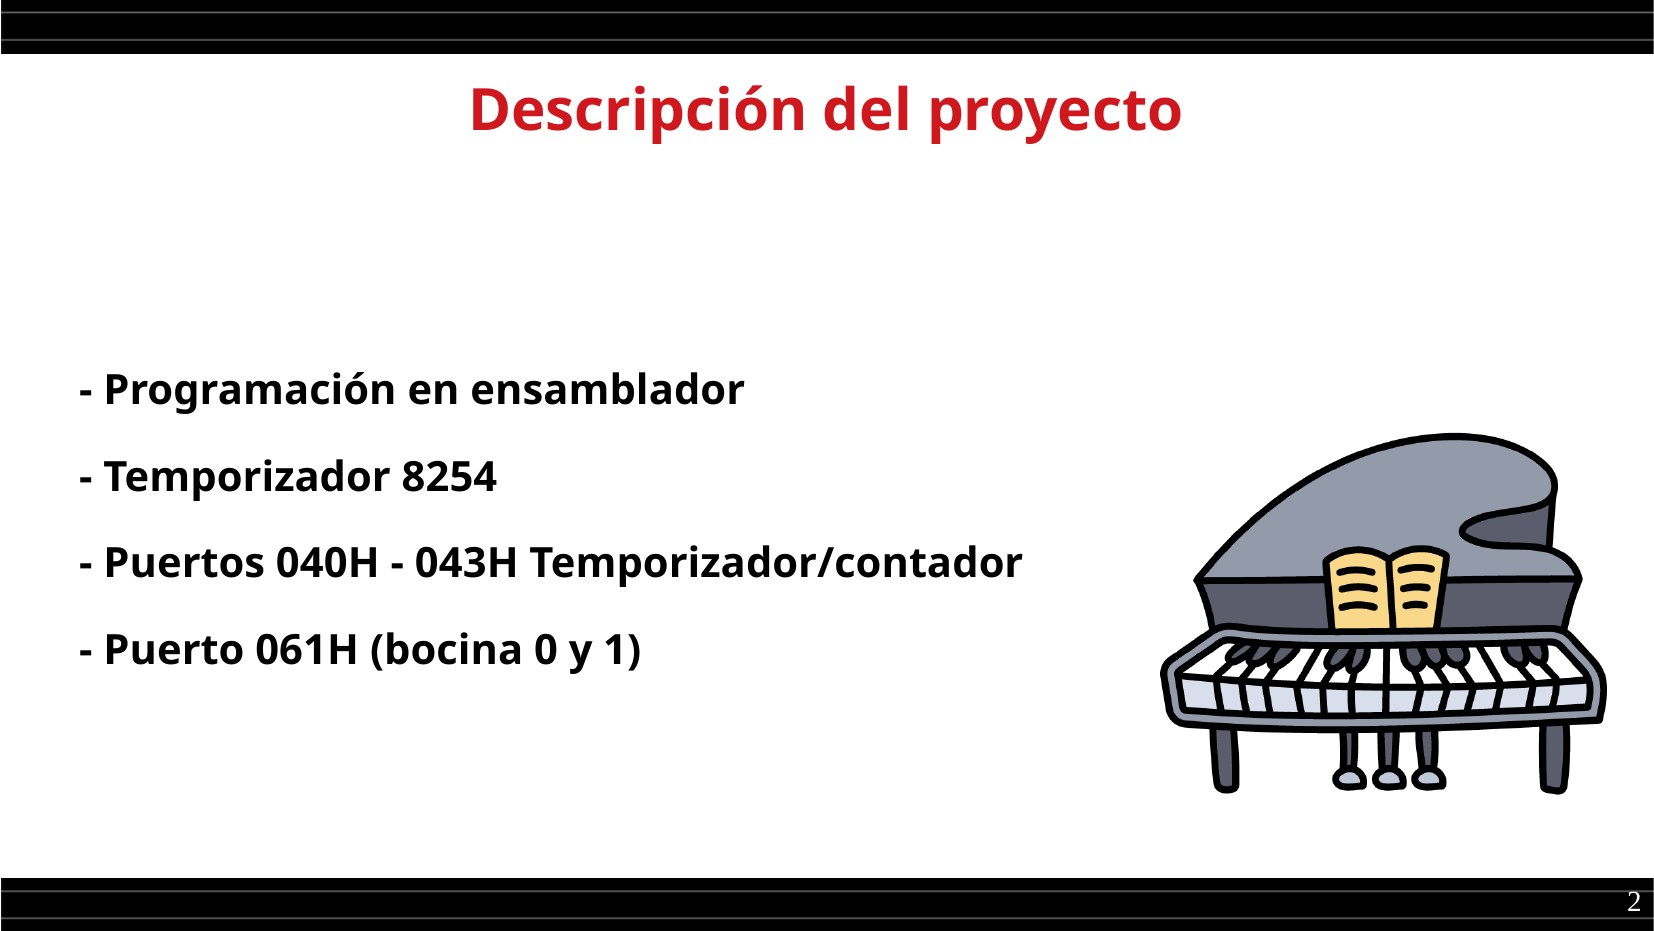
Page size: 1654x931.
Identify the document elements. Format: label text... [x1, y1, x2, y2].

list - Programación en ensamblador - Temporizador 8254 - Puertos 040H - 043H Temporizador/contador - Puerto 061H (bocina 0 y 1) [79, 187, 1568, 792]
picture [1, 0, 1654, 54]
title Descripción del proyecto [1, 54, 1651, 162]
picture [1, 878, 1654, 931]
picture [1160, 389, 1607, 837]
